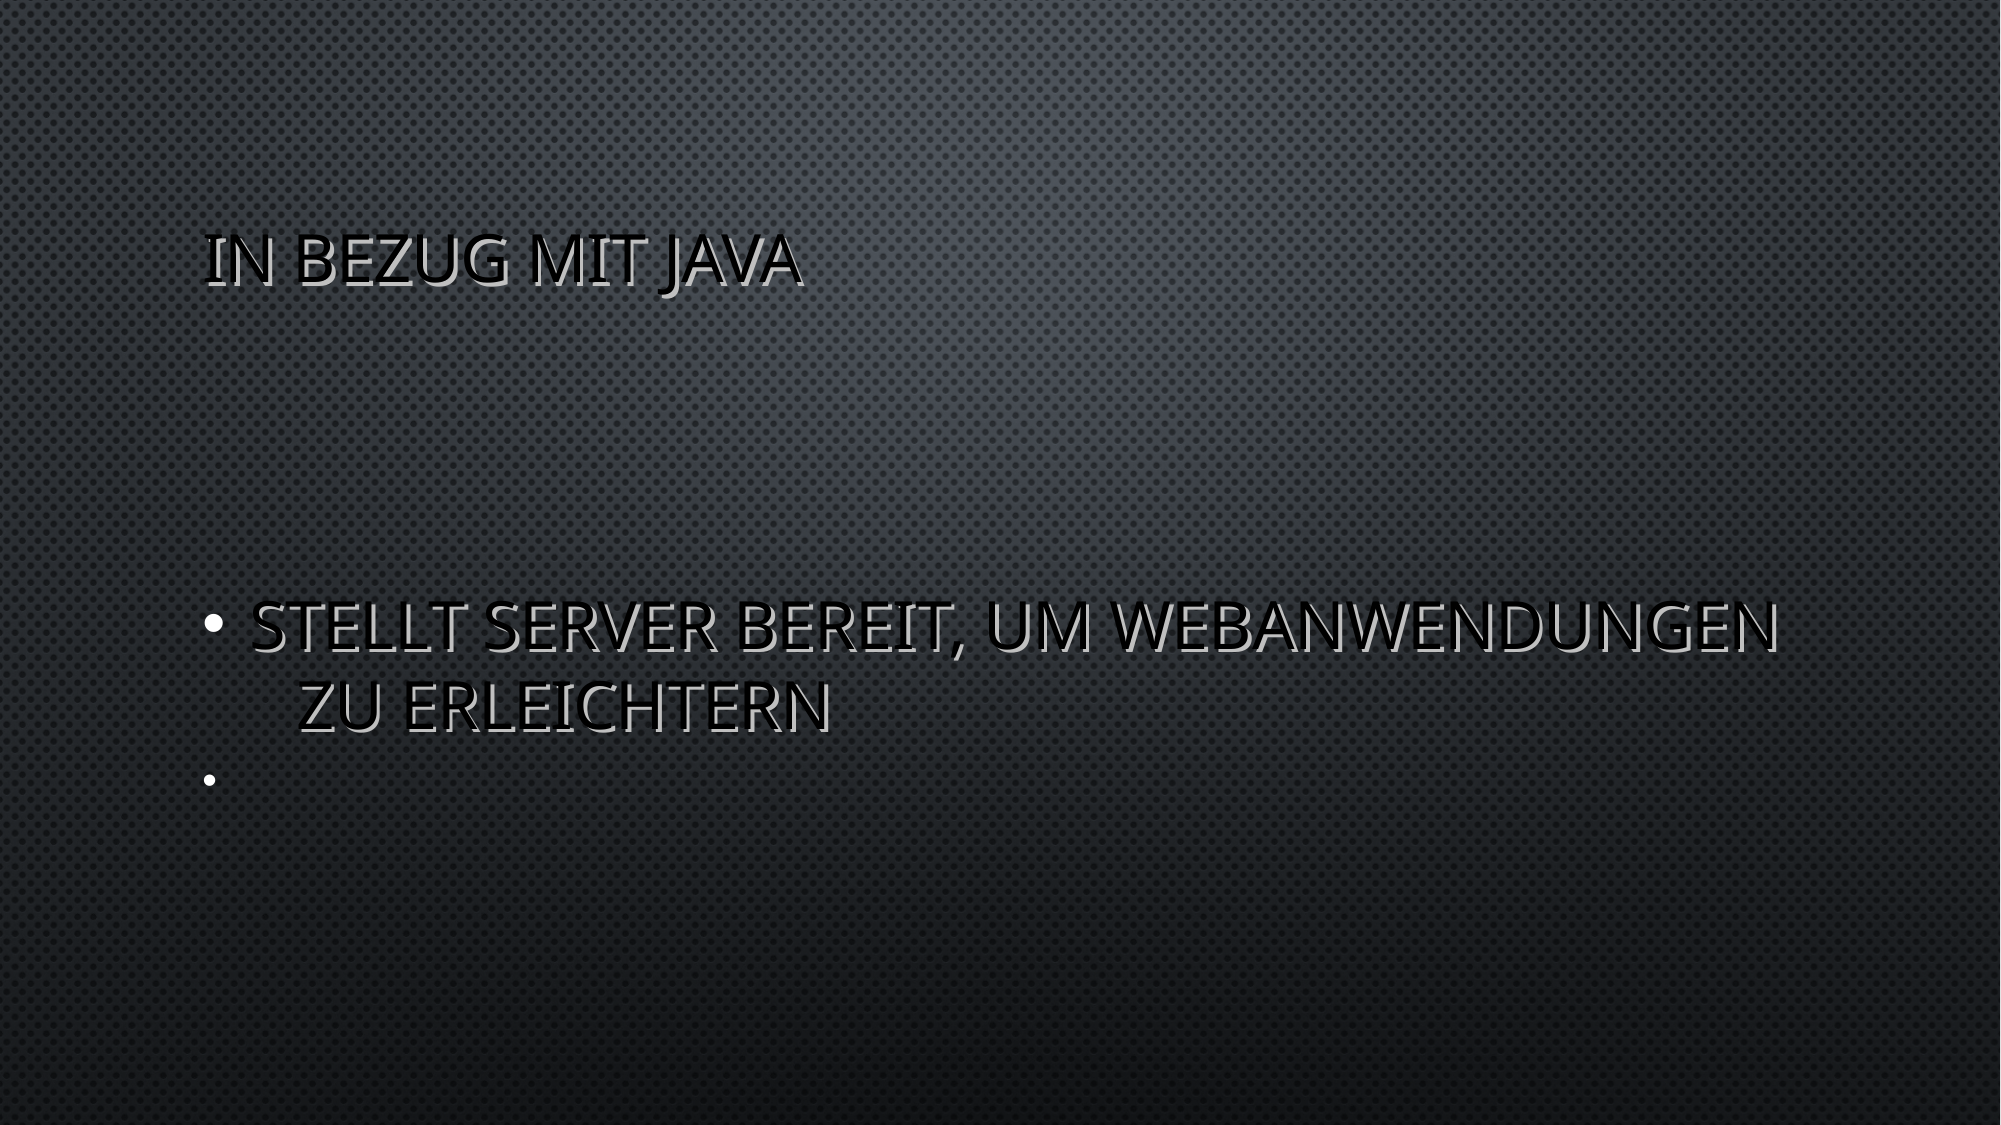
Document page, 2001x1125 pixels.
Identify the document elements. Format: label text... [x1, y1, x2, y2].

list Stellt Server bereit, um Webanwendungen zu erleichtern [187, 437, 1813, 950]
title In Bezug mit Java [187, 99, 1813, 413]
